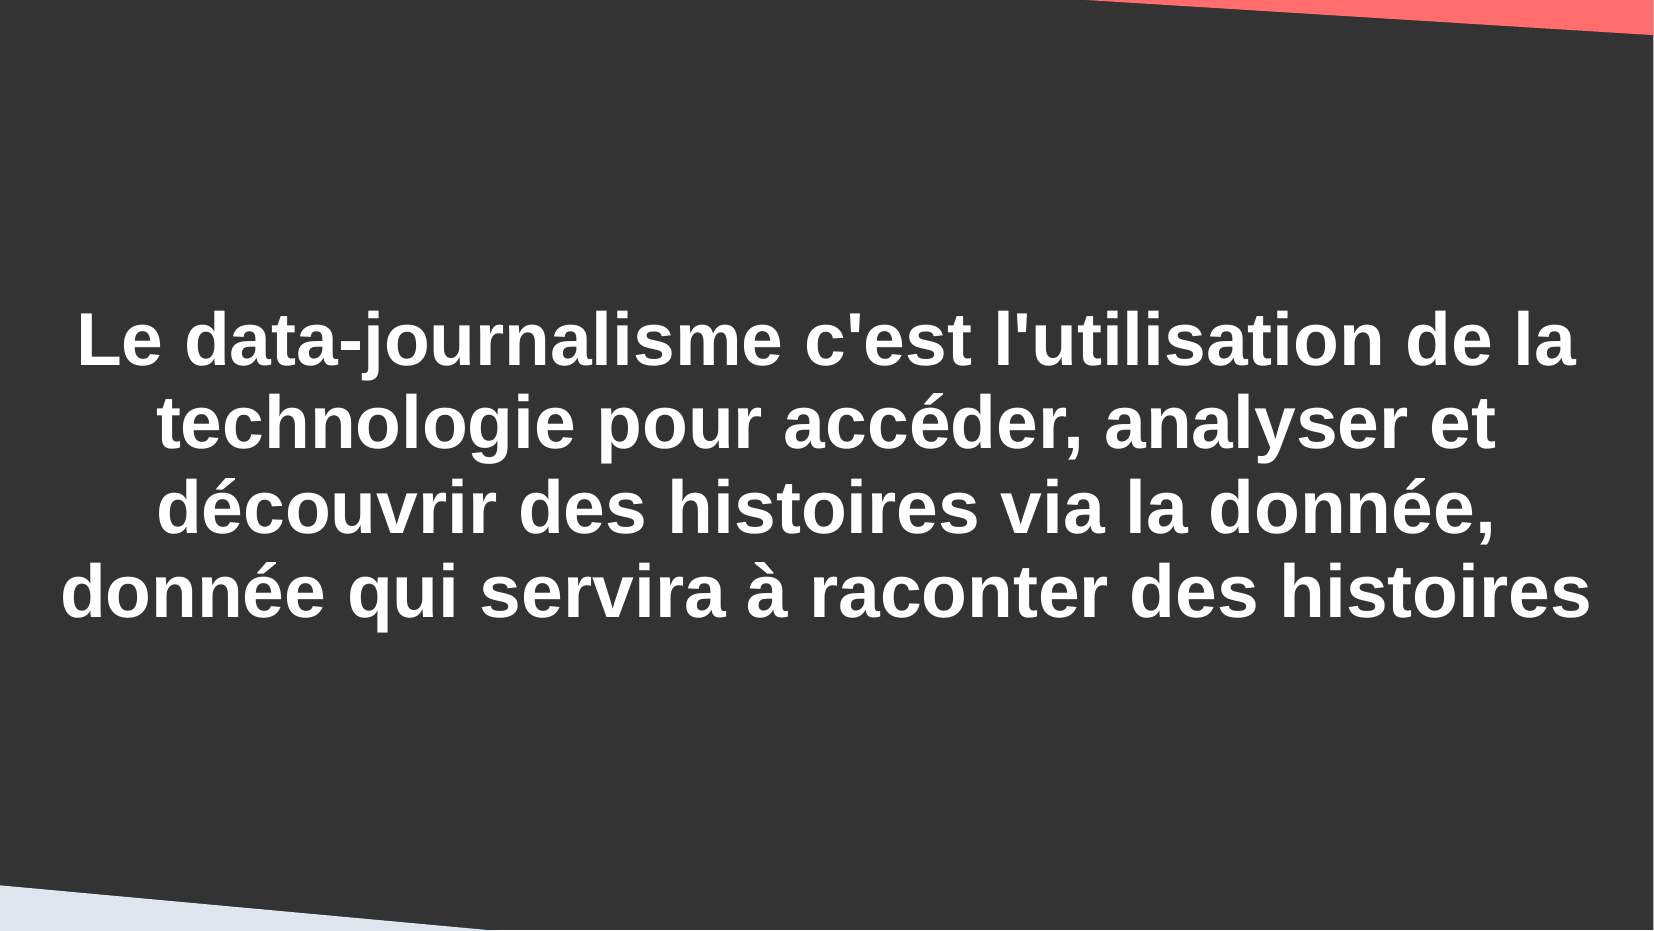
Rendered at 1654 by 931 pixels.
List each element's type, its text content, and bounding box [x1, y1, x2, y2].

text_box [1086, 0, 1654, 36]
text_box [0, 885, 499, 931]
title Le data-journalisme c'est l'utilisation de la technologie pour accéder, analyser et découvrir des histoires via la donnée, donnée qui servira à raconter des histoires [31, 297, 1622, 634]
